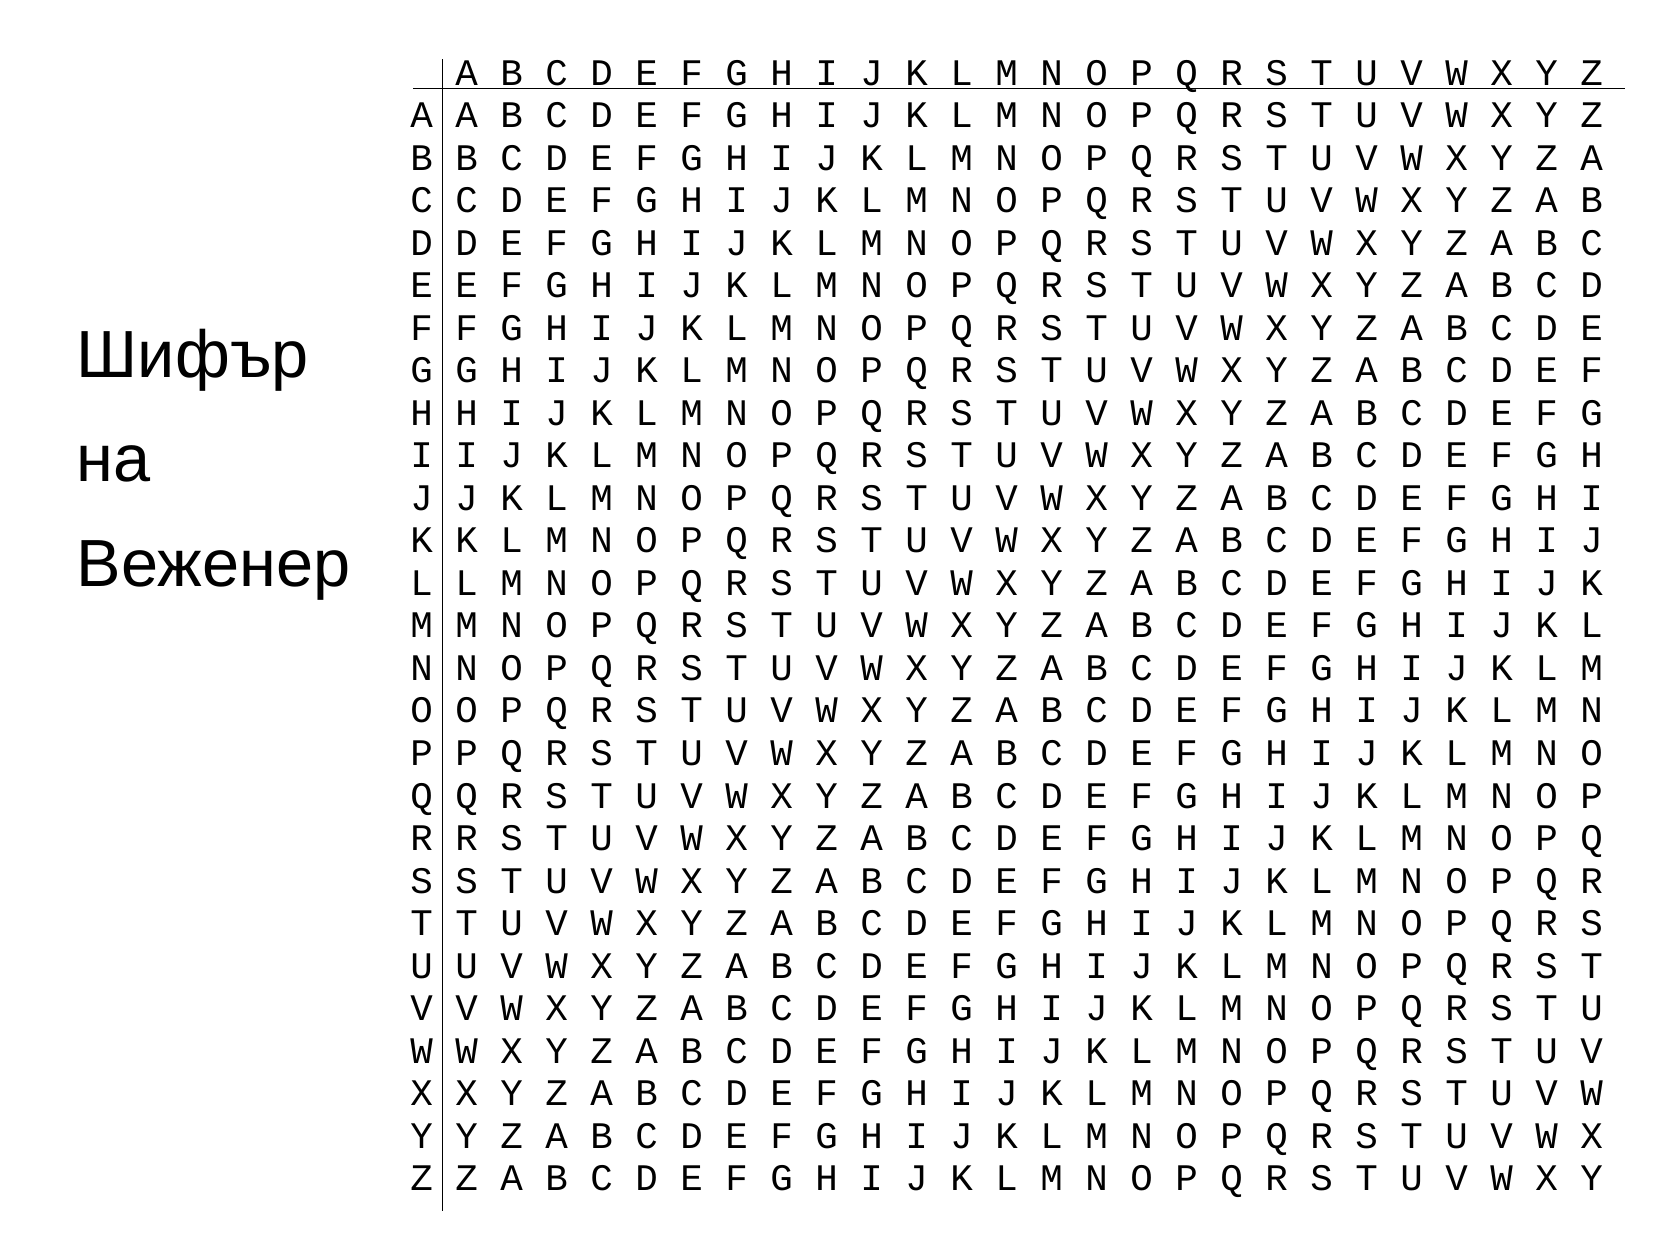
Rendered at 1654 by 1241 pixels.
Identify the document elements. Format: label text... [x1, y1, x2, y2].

list Шифър на Веженер [443, 236, 1565, 1211]
list Шифър на Веженер [76, 236, 442, 1211]
text_box A B C D E F G H I J K L M N O P Q R S T U V W X Y Z A A B C D E F G H I J K L M N O P Q R S T U V W X Y Z B B C D E F G H I J K L M N O P Q R S T U V W X Y Z A C C D E F G H I J K L M N O P Q R S T U V W X Y Z A B D D E F G H I J K L M N O P Q R S T U V W X Y Z A B C E E F G H I J K L M N O P Q R S T U V W X Y Z A B C D F F G H I J K L M N O P Q R S T U V W X Y Z A B C D E G G H I J K L M N O P Q R S T U V W X Y Z A B C D E F H H I J K L M N O P Q R S T U V W X Y Z A B C D E F G I I J K L M N O P Q R S T U V W X Y Z A B C D E F G H J J K L M N O P Q R S T U V W X Y Z A B C D E F G H I K K L M N O P Q R S T U V W X Y Z A B C D E F G H I J L L M N O P Q R S T U V W X Y Z A B C D E F G H I J K M M N O P Q R S T U V W X Y Z A B C D E F G H I J K L N N O P Q R S T U V W X Y Z A B C D E F G H I J K L M O O P Q R S T U V W X Y Z A B C D E F G H I J K L M N P P Q R S T U V W X Y Z A B C D E F G H I J K L M N O Q Q R S T U V W X Y Z A B C D E F G H I J K L M N O P R R S T U V W X Y Z A B C D E F G H I J K L M N O P Q S S T U V W X Y Z A B C D E F G H I J K L M N O P Q R T T U V W X Y Z A B C D E F G H I J K L M N O P Q R S U U V W X Y Z A B C D E F G H I J K L M N O P Q R S T V V W X Y Z A B C D E F G H I J K L M N O P Q R S T U W W X Y Z A B C D E F G H I J K L M N O P Q R S T U V X X Y Z A B C D E F G H I J K L M N O P Q R S T U V W Y Y Z A B C D E F G H I J K L M N O P Q R S T U V W X Z Z A B C D E F G H I J K L M N O P Q R S T U V W X Y [395, 46, 1641, 1241]
